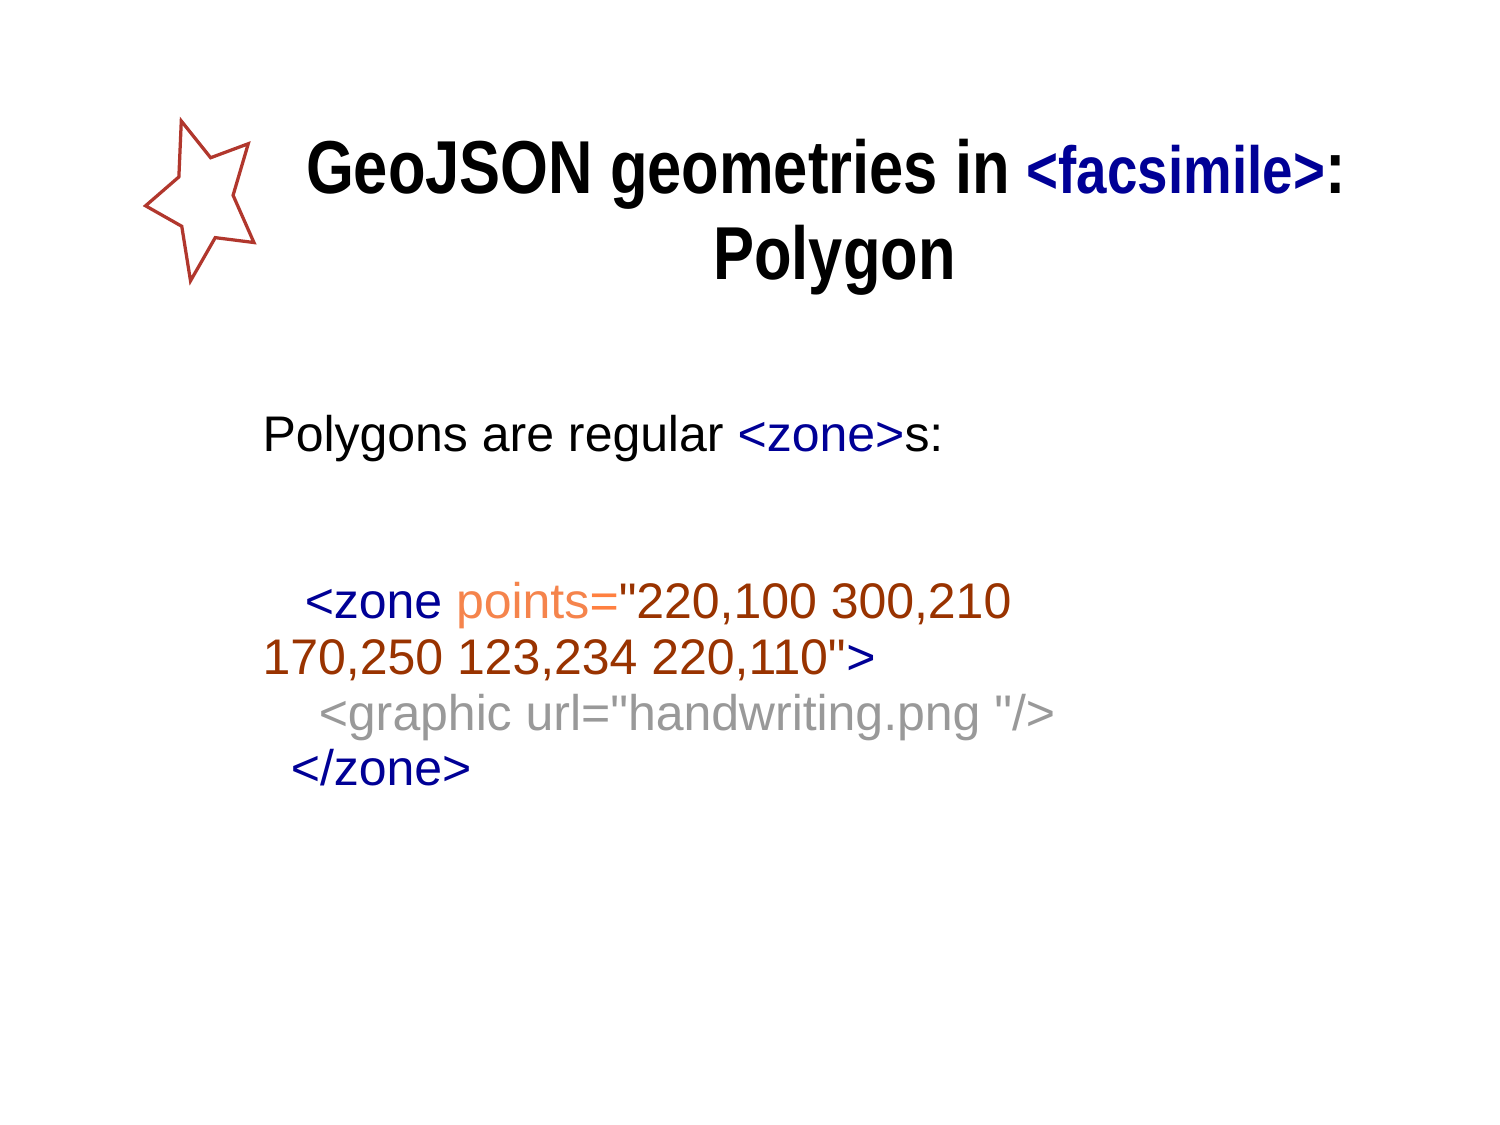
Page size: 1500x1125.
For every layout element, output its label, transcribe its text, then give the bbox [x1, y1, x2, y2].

picture [141, 115, 258, 287]
title GeoJSON geometries in <facsimile>: Polygon [246, 104, 1424, 316]
text_box Polygons are regular <zone>s: <zone points="220,100 300,210 170,250 123,234 220,110"> <graphic url="handwriting.png "/> </zone> [248, 398, 1182, 837]
